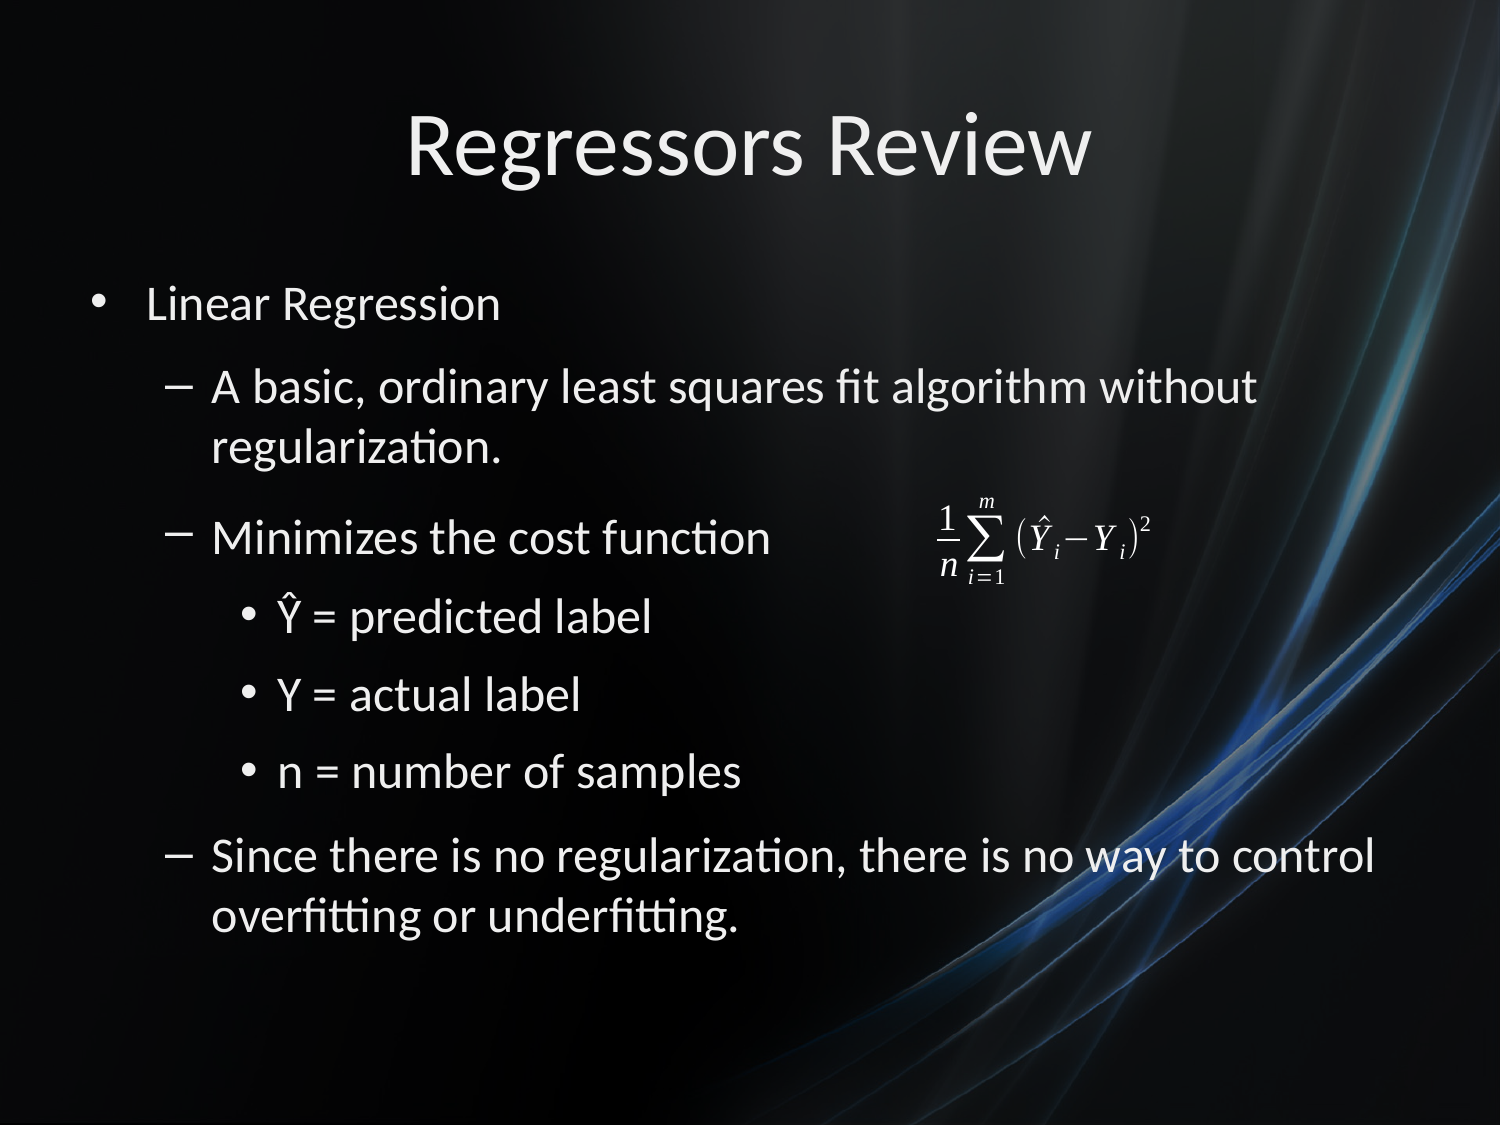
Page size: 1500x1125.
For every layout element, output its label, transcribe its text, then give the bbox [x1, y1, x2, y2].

chart [928, 487, 1157, 589]
list Linear Regression A basic, ordinary least squares fit algorithm without regularization. Minimizes the cost function Ŷ = predicted label Y = actual label n = number of samples Since there is no regularization, there is no way to control overfitting or underfitting. [75, 262, 1425, 1005]
picture [0, 0, 1500, 1125]
title Regressors Review [75, 45, 1425, 233]
